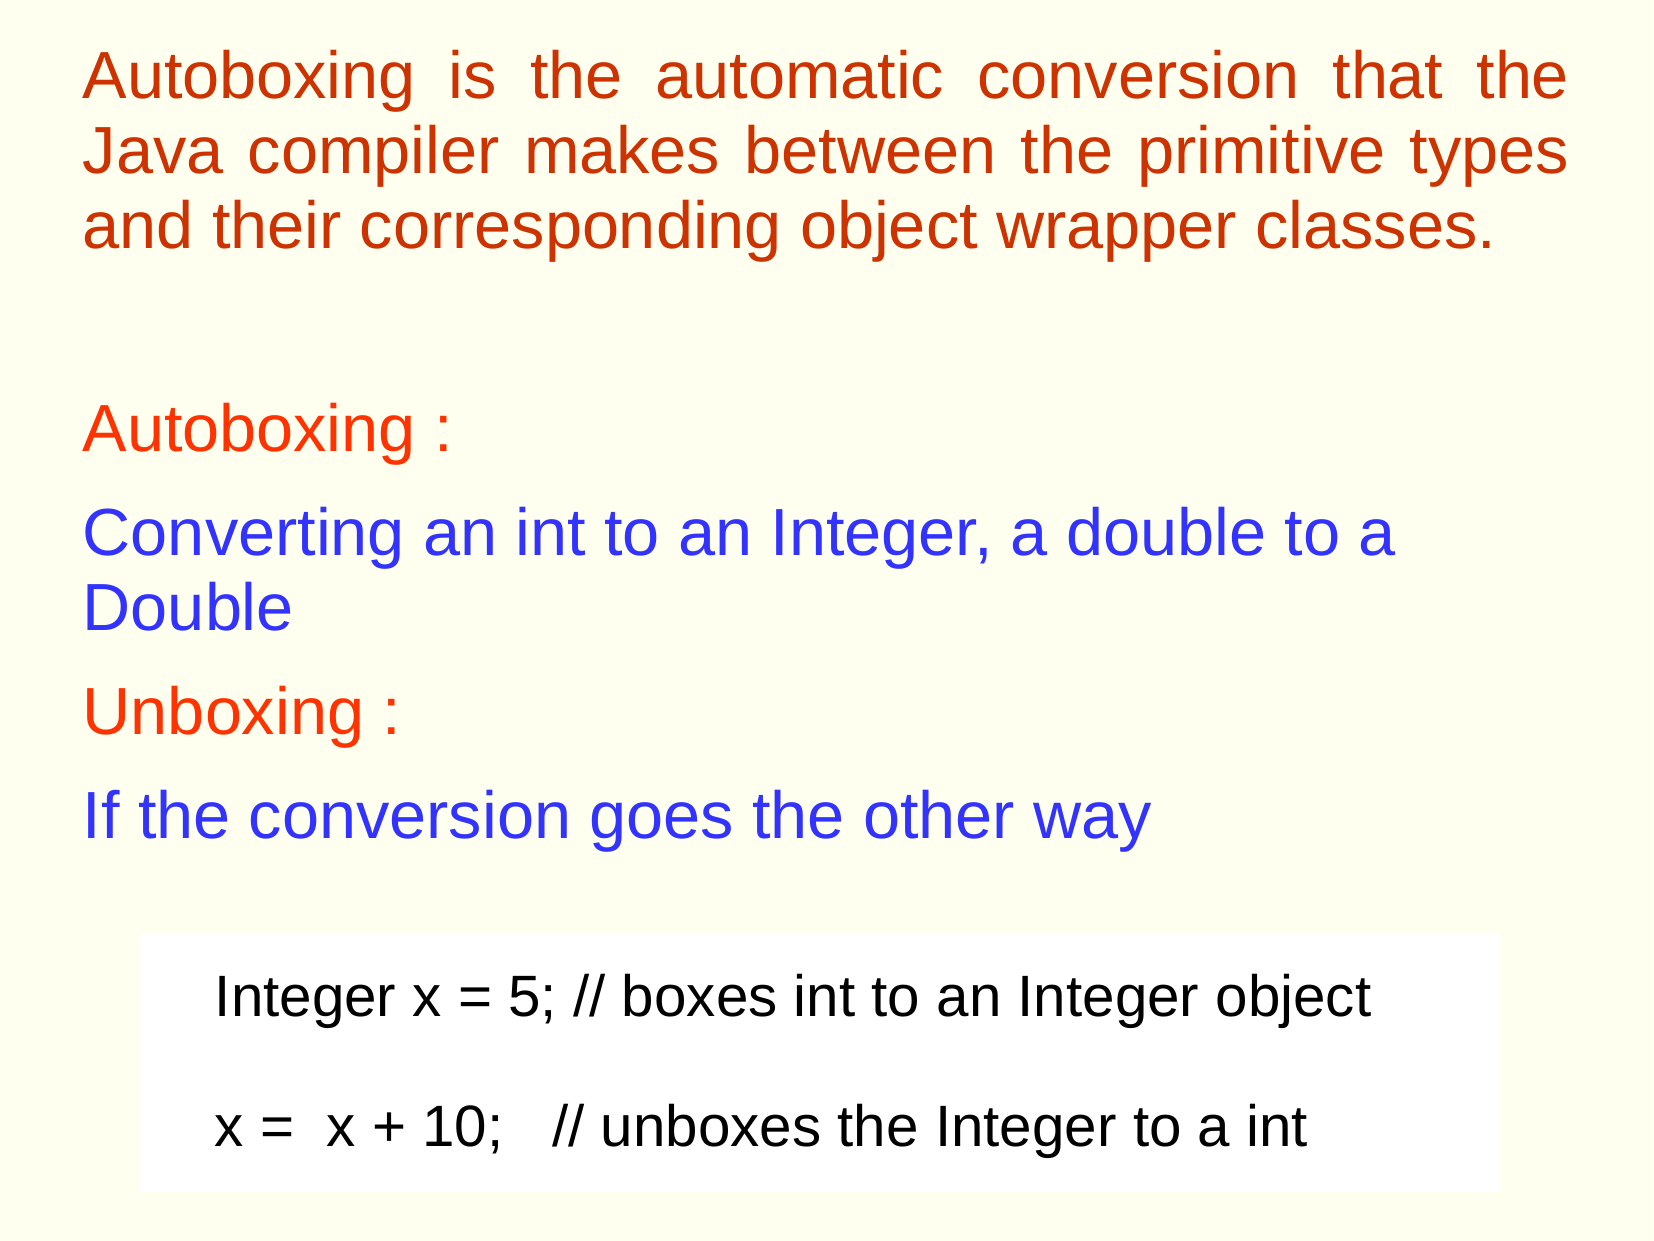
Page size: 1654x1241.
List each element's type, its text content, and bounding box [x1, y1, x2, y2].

title Autoboxing is the automatic conversion that the Java compiler makes between the primitive types and their corresponding object wrapper classes. [82, 37, 1571, 263]
text_box Integer x = 5; // boxes int to an Integer object x = x + 10; // unboxes the Integer to a int [139, 933, 1501, 1192]
list Autoboxing : Converting an int to an Integer, a double to a Double Unboxing : If the conversion goes the other way [82, 390, 1571, 934]
